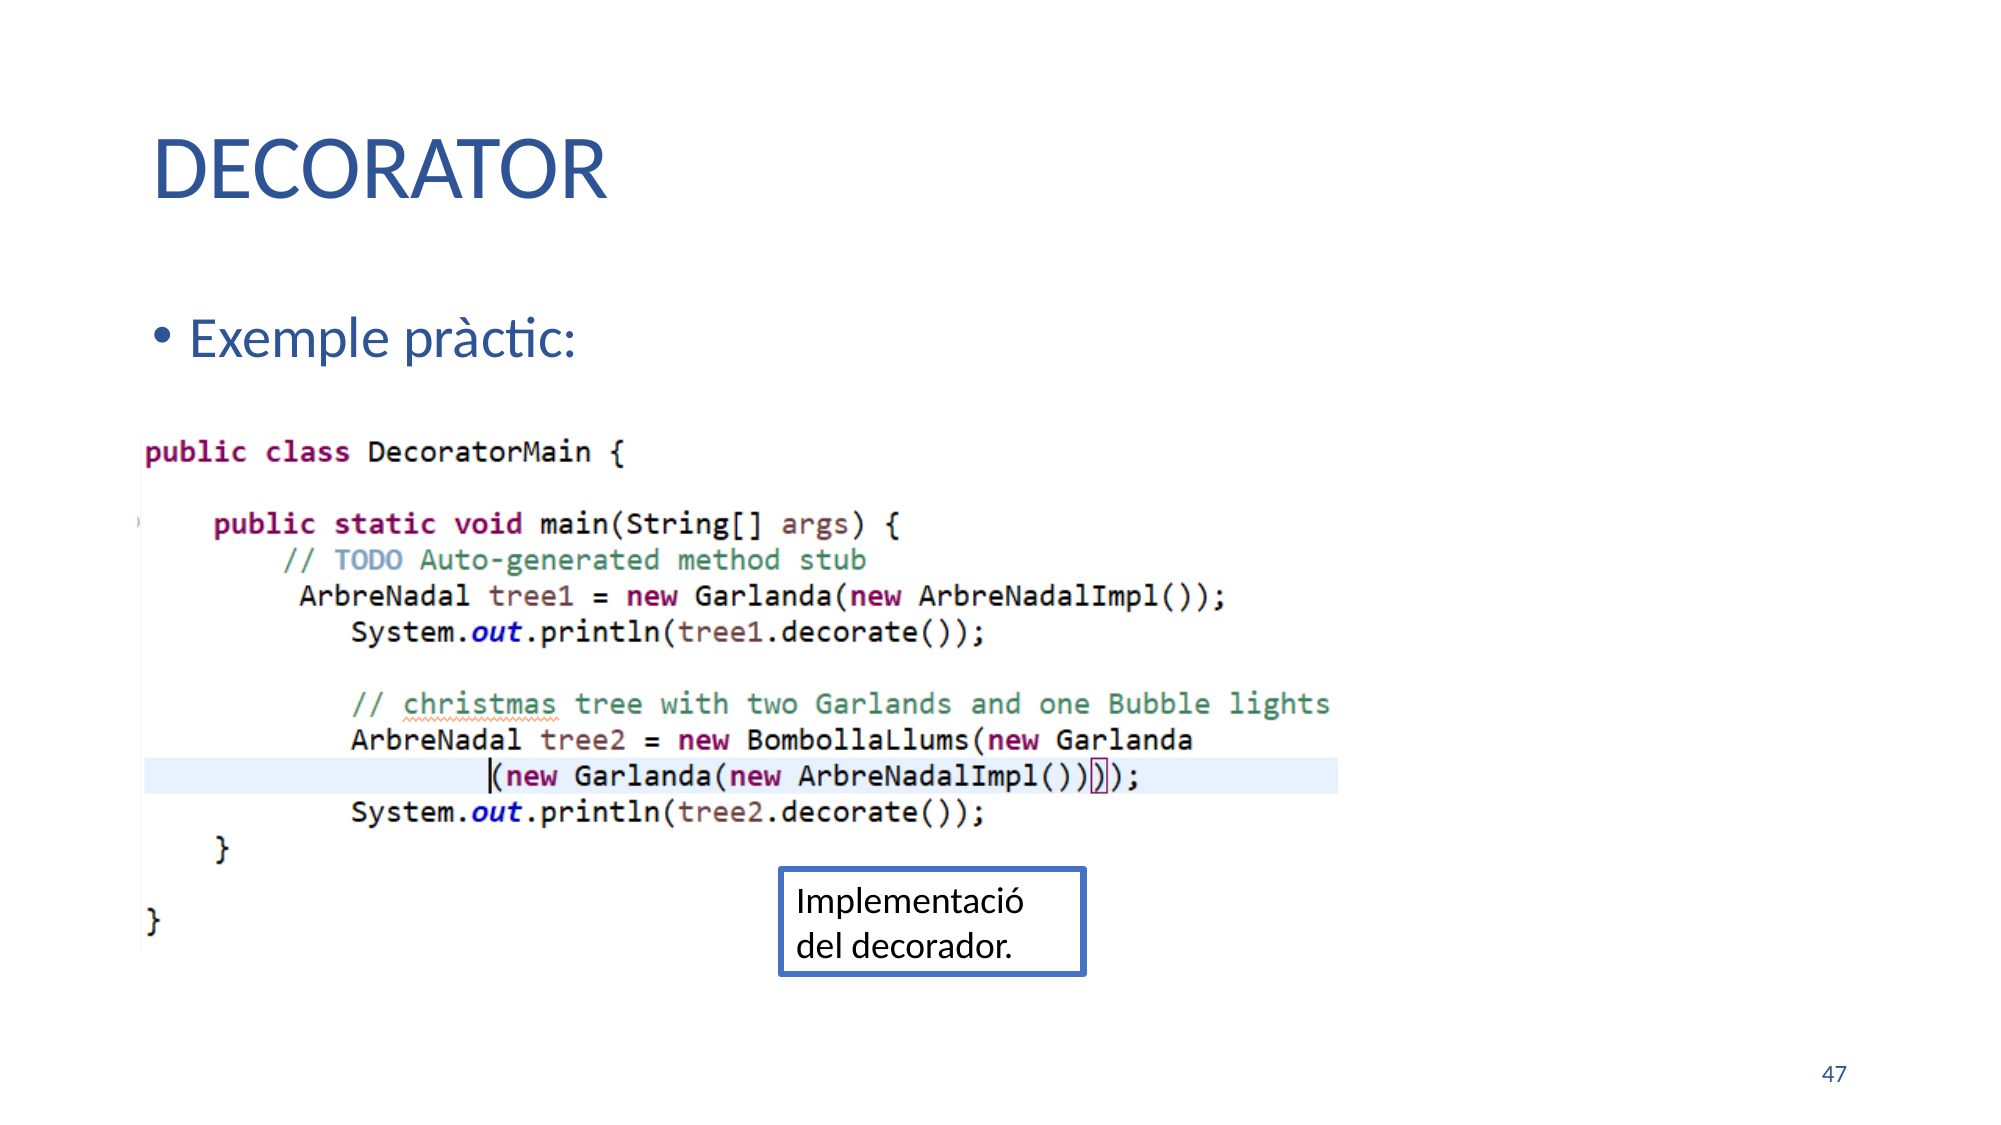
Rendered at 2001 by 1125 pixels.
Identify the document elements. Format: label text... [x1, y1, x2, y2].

text_box Implementació del decorador. [780, 868, 1084, 974]
slide_number <number> [1412, 1042, 1863, 1103]
title DECORATOR [137, 59, 1863, 278]
list Exemple pràctic: [137, 299, 1863, 1014]
picture [137, 437, 1338, 952]
